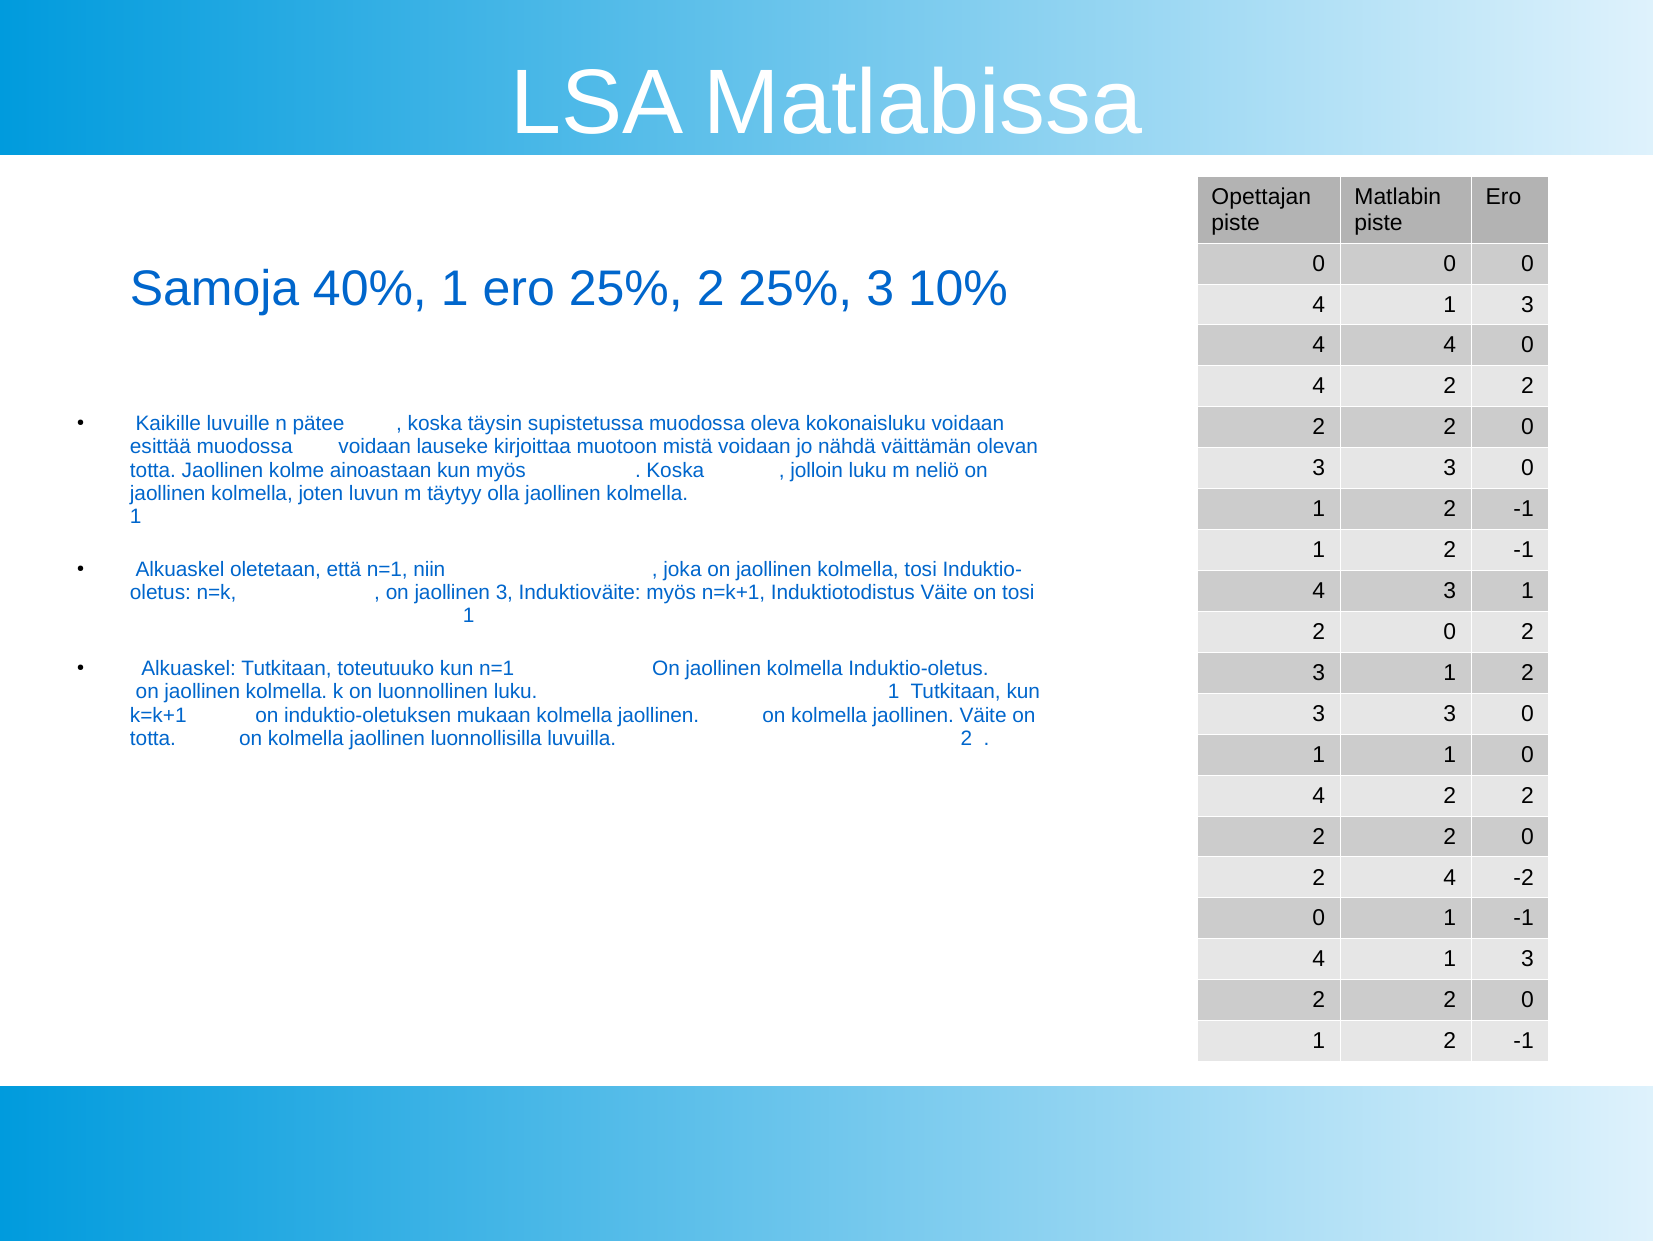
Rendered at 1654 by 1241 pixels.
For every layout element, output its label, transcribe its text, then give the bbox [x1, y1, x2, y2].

table_cell 2 [1341, 980, 1471, 1020]
table_cell 2 [1198, 817, 1340, 856]
table_cell 0 [1472, 407, 1548, 447]
table_cell 2 [1341, 366, 1471, 406]
table_cell 0 [1472, 448, 1548, 488]
table_header Opettajan piste [1198, 177, 1340, 243]
table_cell 3 [1341, 448, 1471, 488]
table_cell 1 [1341, 898, 1471, 938]
table_cell 0 [1198, 244, 1340, 284]
table_cell 3 [1198, 694, 1340, 734]
table_cell 0 [1472, 980, 1548, 1020]
table_cell 3 [1341, 694, 1471, 734]
table_cell 2 [1341, 530, 1471, 570]
table_cell 1 [1341, 285, 1471, 324]
table_cell 4 [1198, 325, 1340, 365]
table_cell 2 [1472, 612, 1548, 652]
table_cell 0 [1341, 612, 1471, 652]
table_cell -1 [1472, 489, 1548, 529]
table_cell 4 [1198, 571, 1340, 611]
table_cell 4 [1341, 325, 1471, 365]
table_cell 3 [1472, 939, 1548, 979]
table_cell 2 [1472, 366, 1548, 406]
table_cell 4 [1198, 776, 1340, 816]
table_cell 0 [1472, 694, 1548, 734]
table_cell -2 [1472, 857, 1548, 897]
table_cell 2 [1198, 407, 1340, 447]
table_cell 2 [1341, 817, 1471, 856]
table_cell 1 [1341, 939, 1471, 979]
table_cell 2 [1341, 407, 1471, 447]
table_cell 4 [1198, 366, 1340, 406]
table_cell 2 [1472, 653, 1548, 693]
table_cell -1 [1472, 530, 1548, 570]
table_cell 2 [1472, 776, 1548, 816]
table_cell 1 [1198, 489, 1340, 529]
table_cell -1 [1472, 1021, 1548, 1061]
table_cell 1 [1341, 735, 1471, 775]
table_cell 3 [1198, 653, 1340, 693]
table_cell 1 [1198, 530, 1340, 570]
table_header Matlabin piste [1341, 177, 1471, 243]
table_cell 0 [1472, 735, 1548, 775]
table_cell 0 [1472, 325, 1548, 365]
table_cell 3 [1341, 571, 1471, 611]
table_cell 4 [1198, 285, 1340, 324]
table_cell 1 [1341, 653, 1471, 693]
table_cell 2 [1341, 489, 1471, 529]
table_cell 2 [1341, 1021, 1471, 1061]
table_cell 3 [1472, 285, 1548, 324]
title LSA Matlabissa [82, 49, 1571, 155]
table_header Ero [1472, 177, 1548, 243]
table_cell 3 [1198, 448, 1340, 488]
table_cell 0 [1341, 244, 1471, 284]
table_cell 0 [1472, 244, 1548, 284]
table_cell 4 [1198, 939, 1340, 979]
table_cell 0 [1472, 817, 1548, 856]
table_cell 1 [1198, 1021, 1340, 1061]
list Samoja 40%, 1 ero 25%, 2 25%, 3 10% Kaikille luvuille n pätee , koska täysin supistetussa muodossa oleva kokonaisluku voidaan esittää muodossa voidaan lauseke kirjoittaa muotoon mistä voidaan jo nähdä väittämän olevan totta. Jaollinen kolme ainoastaan kun myös . Koska , jolloin luku m neliö on jaollinen kolmella, joten luvun m täytyy olla jaollinen kolmella. 1 Alkuaskel oletetaan, että n=1, niin , joka on jaollinen kolmella, tosi Induktio-oletus: n=k, , on jaollinen 3, Induktioväite: myös n=k+1, Induktiotodistus Väite on tosi 1 Alkuaskel: Tutkitaan, toteutuuko kun n=1 On jaollinen kolmella Induktio-oletus. on jaollinen kolmella. k on luonnollinen luku. 1 Tutkitaan, kun k=k+1 on induktio-oletuksen mukaan kolmella jaollinen. on kolmella jaollinen. Väite on totta. on kolmella jaollinen luonnollisilla luvuilla. 2 . [59, 259, 1052, 980]
table_cell 1 [1198, 735, 1340, 775]
table_cell 2 [1198, 612, 1340, 652]
table_cell -1 [1472, 898, 1548, 938]
table_cell 4 [1341, 857, 1471, 897]
table_cell 2 [1341, 776, 1471, 816]
table_cell 2 [1198, 980, 1340, 1020]
table_cell 2 [1198, 857, 1340, 897]
table_cell 1 [1472, 571, 1548, 611]
table_cell 0 [1198, 898, 1340, 938]
